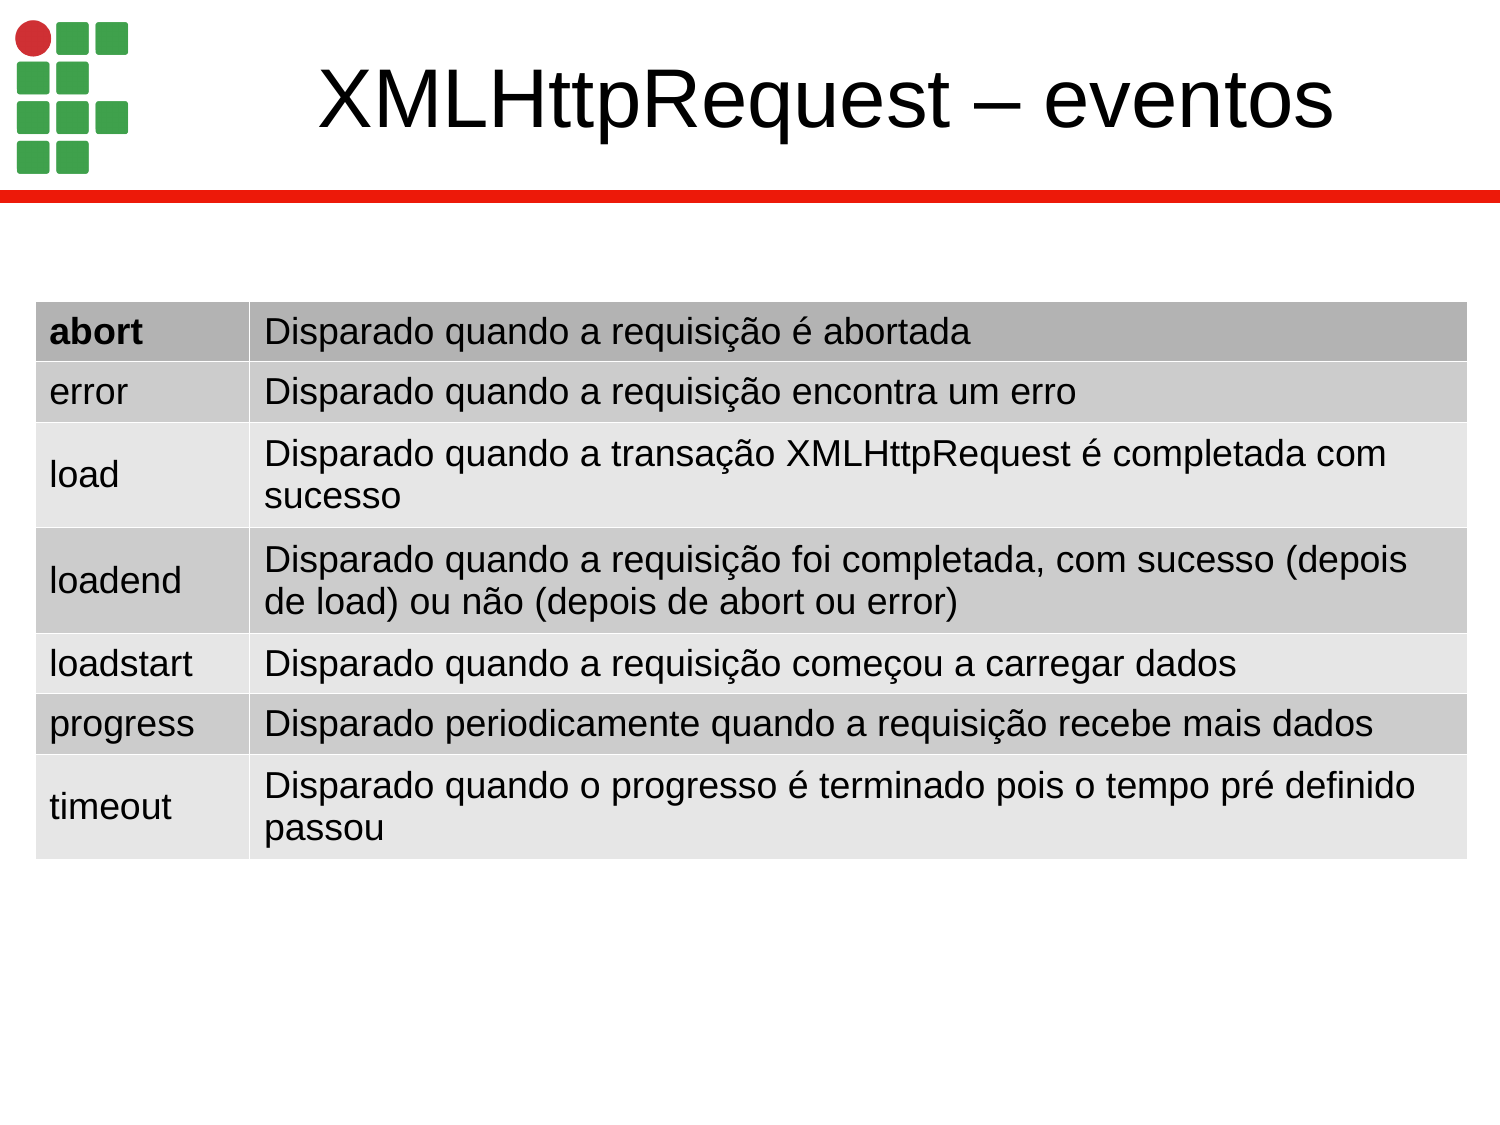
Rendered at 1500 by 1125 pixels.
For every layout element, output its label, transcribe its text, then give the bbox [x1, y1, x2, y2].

table_cell Disparado quando o progresso é terminado pois o tempo pré definido passou [250, 755, 1467, 859]
table_cell progress [36, 694, 249, 754]
table_cell Disparado quando a requisição encontra um erro [250, 362, 1467, 422]
table_cell Disparado quando a requisição começou a carregar dados [250, 634, 1467, 693]
table_header abort [36, 302, 249, 361]
table_cell error [36, 362, 249, 422]
table_cell Disparado quando a transação XMLHttpRequest é completada com sucesso [250, 423, 1467, 527]
table_cell timeout [36, 755, 249, 859]
table_cell Disparado quando a requisição foi completada, com sucesso (depois de load) ou não (depois de abort ou error) [250, 528, 1467, 633]
table_cell load [36, 423, 249, 527]
table_cell Disparado periodicamente quando a requisição recebe mais dados [250, 694, 1467, 754]
title XMLHttpRequest – eventos [153, 0, 1500, 202]
table_header Disparado quando a requisição é abortada [250, 302, 1467, 361]
table_cell loadend [36, 528, 249, 633]
table_cell loadstart [36, 634, 249, 693]
picture [14, 16, 130, 178]
